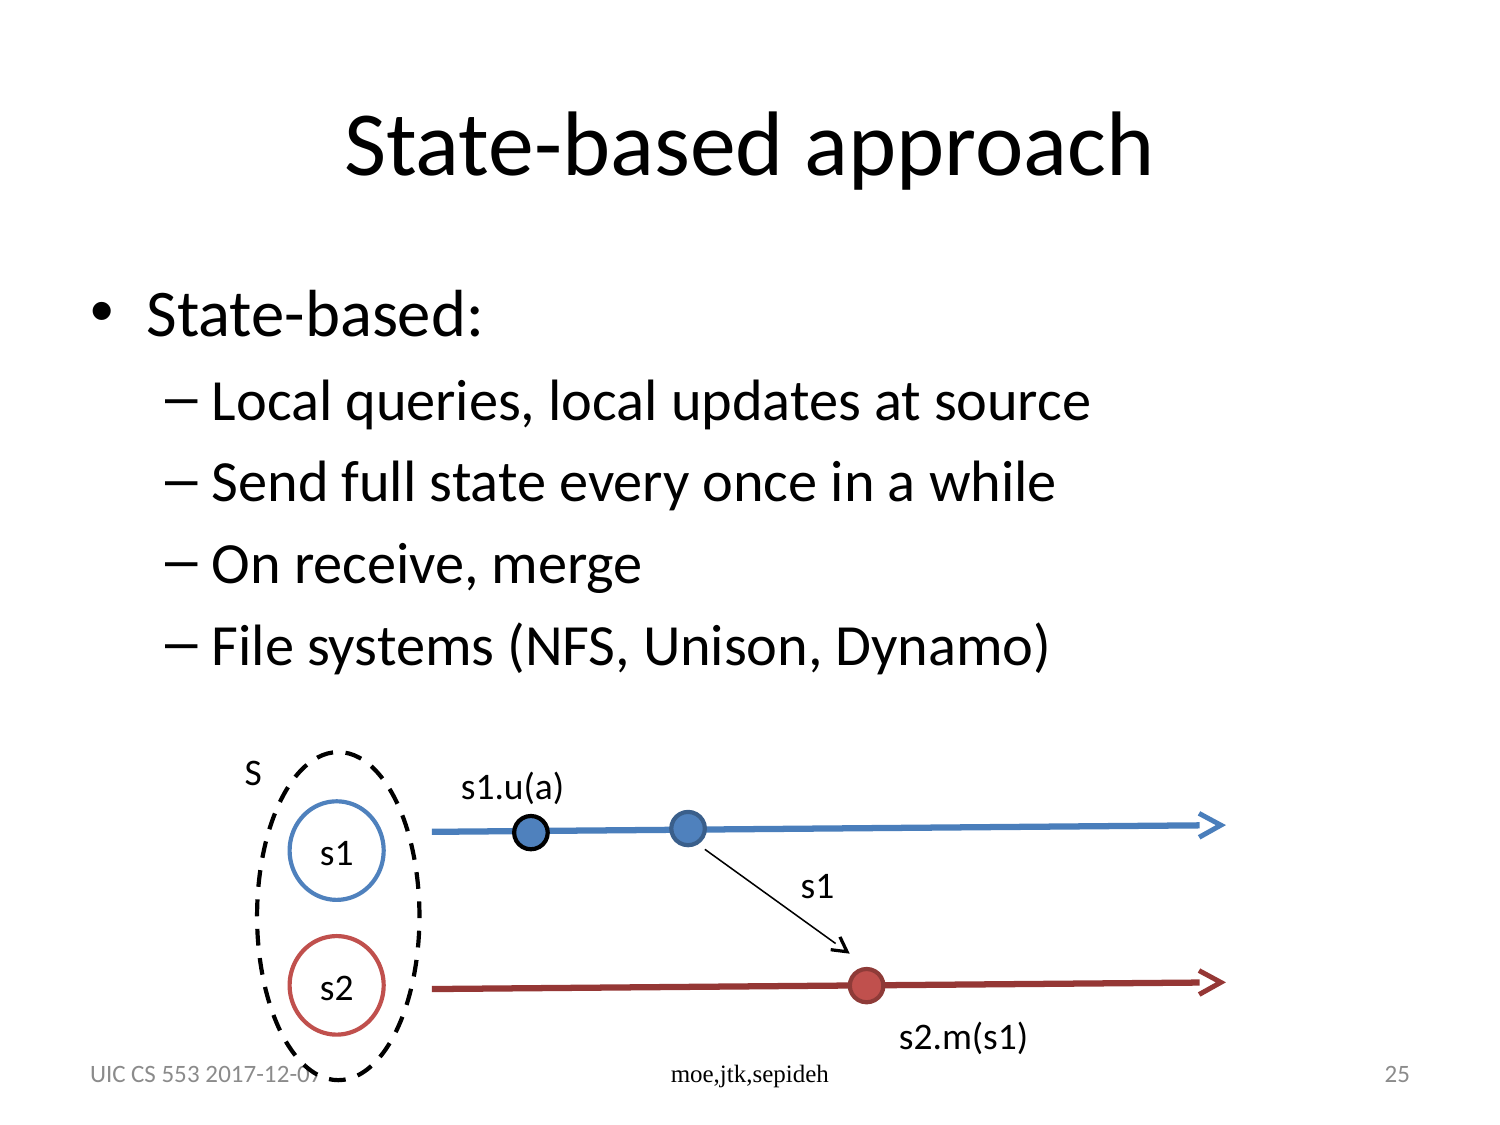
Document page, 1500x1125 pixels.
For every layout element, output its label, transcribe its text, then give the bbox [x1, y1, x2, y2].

text_box [671, 811, 705, 846]
list State-based: Local queries, local updates at source Send full state every once in a while On receive, merge File systems (NFS, Unison, Dynamo) [75, 262, 1425, 737]
text_box s1.u(a) [446, 754, 580, 815]
text_box [257, 752, 420, 1081]
text_box s1 [289, 801, 384, 900]
text_box s2.m(s1) [884, 1004, 1044, 1065]
text_box S [229, 740, 277, 801]
text_box s1 [785, 853, 850, 914]
text_box [514, 815, 548, 850]
text_box s2 [289, 936, 384, 1035]
text_box [849, 968, 884, 1003]
title State-based approach [75, 45, 1425, 233]
